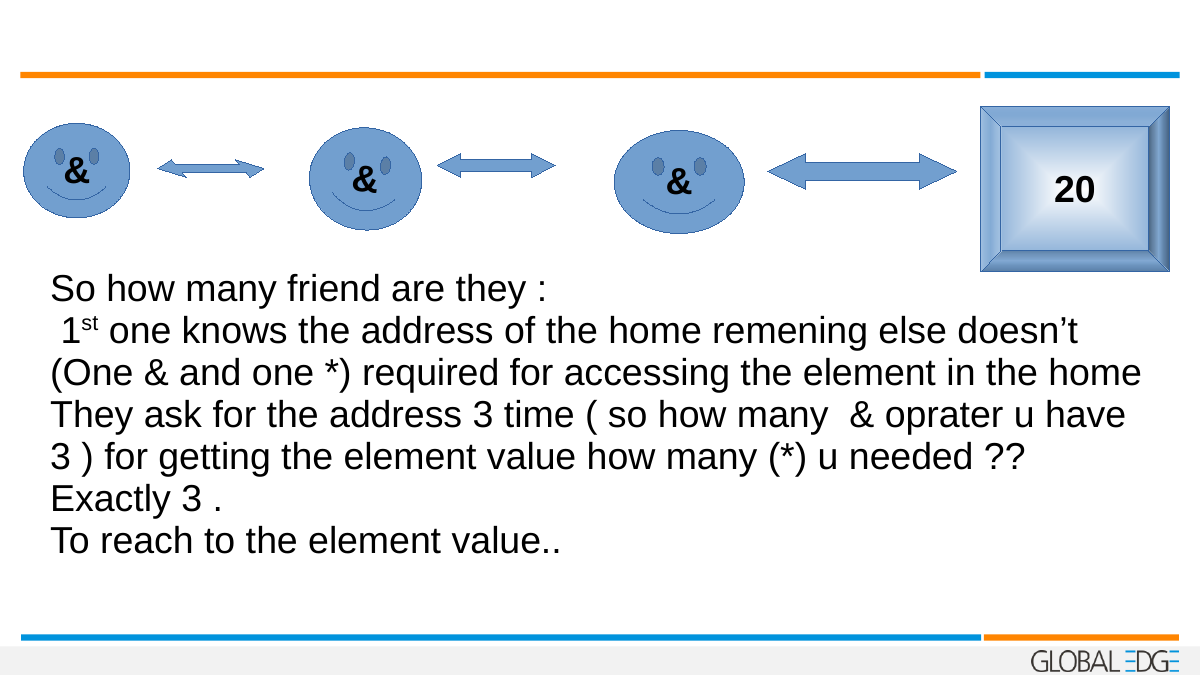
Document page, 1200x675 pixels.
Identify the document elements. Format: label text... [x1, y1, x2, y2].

text_box & [23, 123, 130, 218]
text_box So how many friend are they : 1st one knows the address of the home remening else doesn’t (One & and one *) required for accessing the element in the home They ask for the address 3 time ( so how many & oprater u have 3 ) for getting the element value how many (*) u needed ?? Exactly 3 . To reach to the element value.. [35, 259, 1182, 612]
text_box [767, 153, 957, 190]
text_box [157, 159, 264, 178]
picture [1031, 650, 1179, 672]
text_box [437, 153, 556, 178]
text_box 20 [1001, 127, 1148, 250]
text_box & [614, 130, 745, 234]
text_box & [309, 127, 422, 231]
